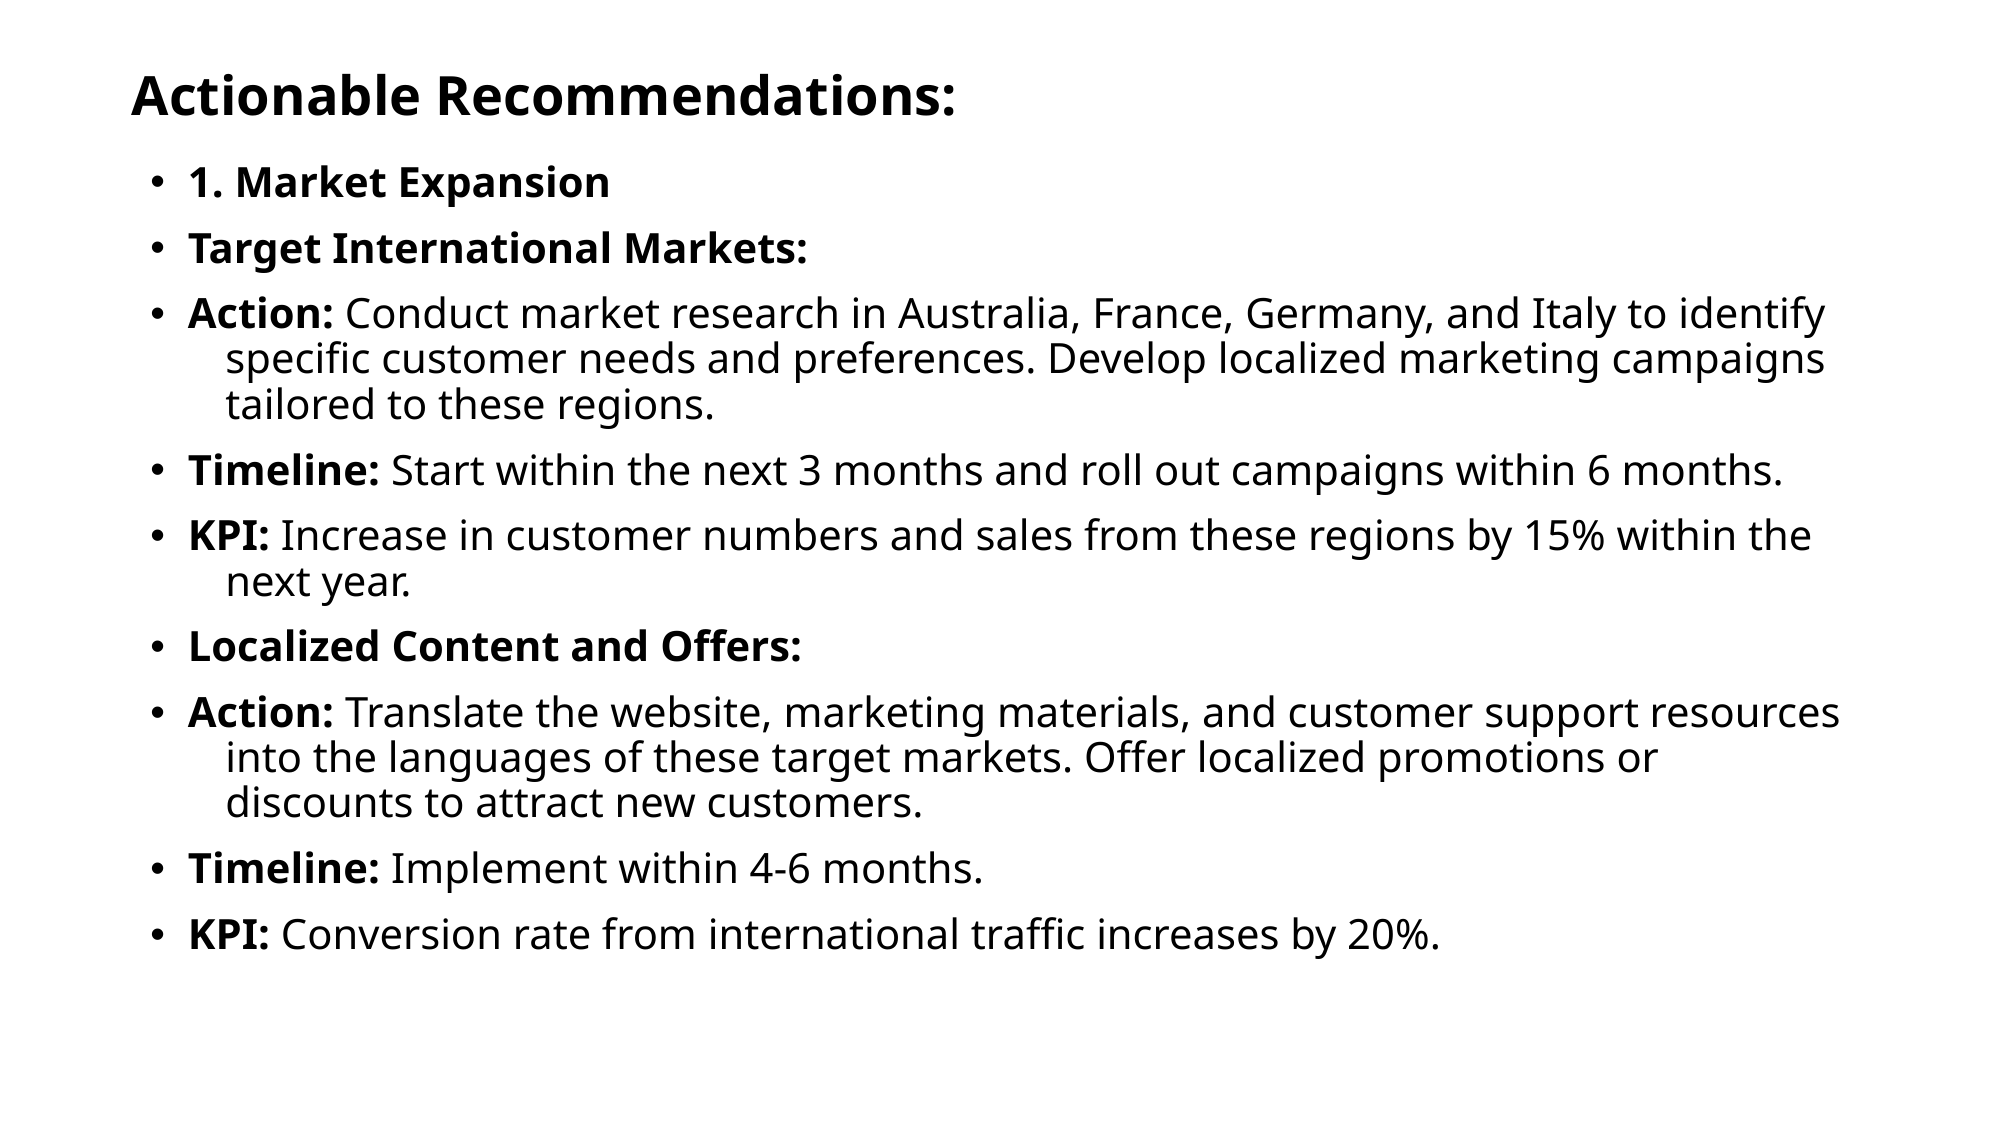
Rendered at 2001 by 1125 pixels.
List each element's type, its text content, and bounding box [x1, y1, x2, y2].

title Actionable Recommendations: [116, 59, 1863, 136]
list 1. Market Expansion Target International Markets: Action: Conduct market research in Australia, France, Germany, and Italy to identify specific customer needs and preferences. Develop localized marketing campaigns tailored to these regions. Timeline: Start within the next 3 months and roll out campaigns within 6 months. KPI: Increase in customer numbers and sales from these regions by 15% within the next year. Localized Content and Offers: Action: Translate the website, marketing materials, and customer support resources into the languages of these target markets. Offer localized promotions or discounts to attract new customers. Timeline: Implement within 4-6 months. KPI: Conversion rate from international traffic increases by 20%. [135, 153, 1863, 1014]
